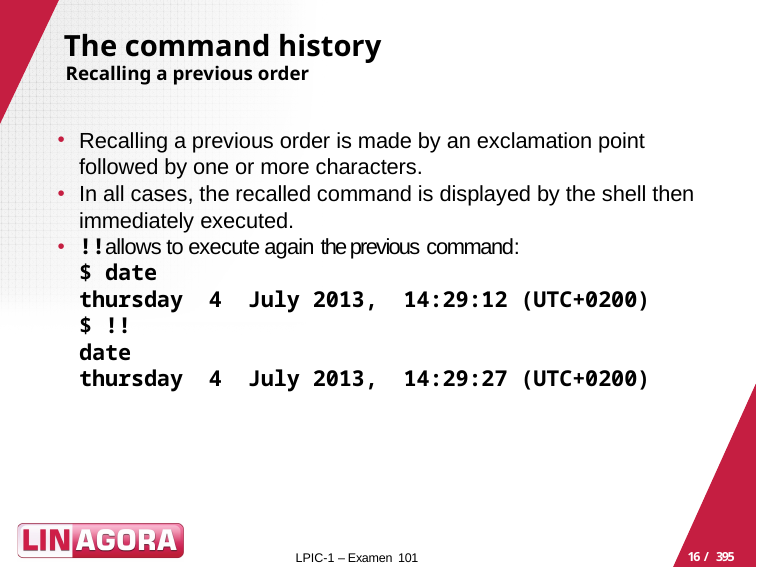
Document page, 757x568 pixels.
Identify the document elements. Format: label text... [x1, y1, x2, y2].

text_box [17, 520, 184, 562]
text_box Recalling a previous order is made by an exclamation point followed by one or more characters. In all cases, the recalled command is displayed by the shell then immediately executed. !!allows to execute again the previous command: $ date thursday 4 July 2013, 14:29:12 (UTC+0200) $ !! date thursday 4 July 2013, 14:29:27 (UTC+0200) [55, 125, 717, 568]
text_box LPIC-1 – Examen 101 [293, 549, 420, 568]
text_box The command history Recalling a previous order [63, 26, 697, 122]
text_box <number> / 395 [683, 549, 747, 568]
picture [0, 0, 352, 352]
